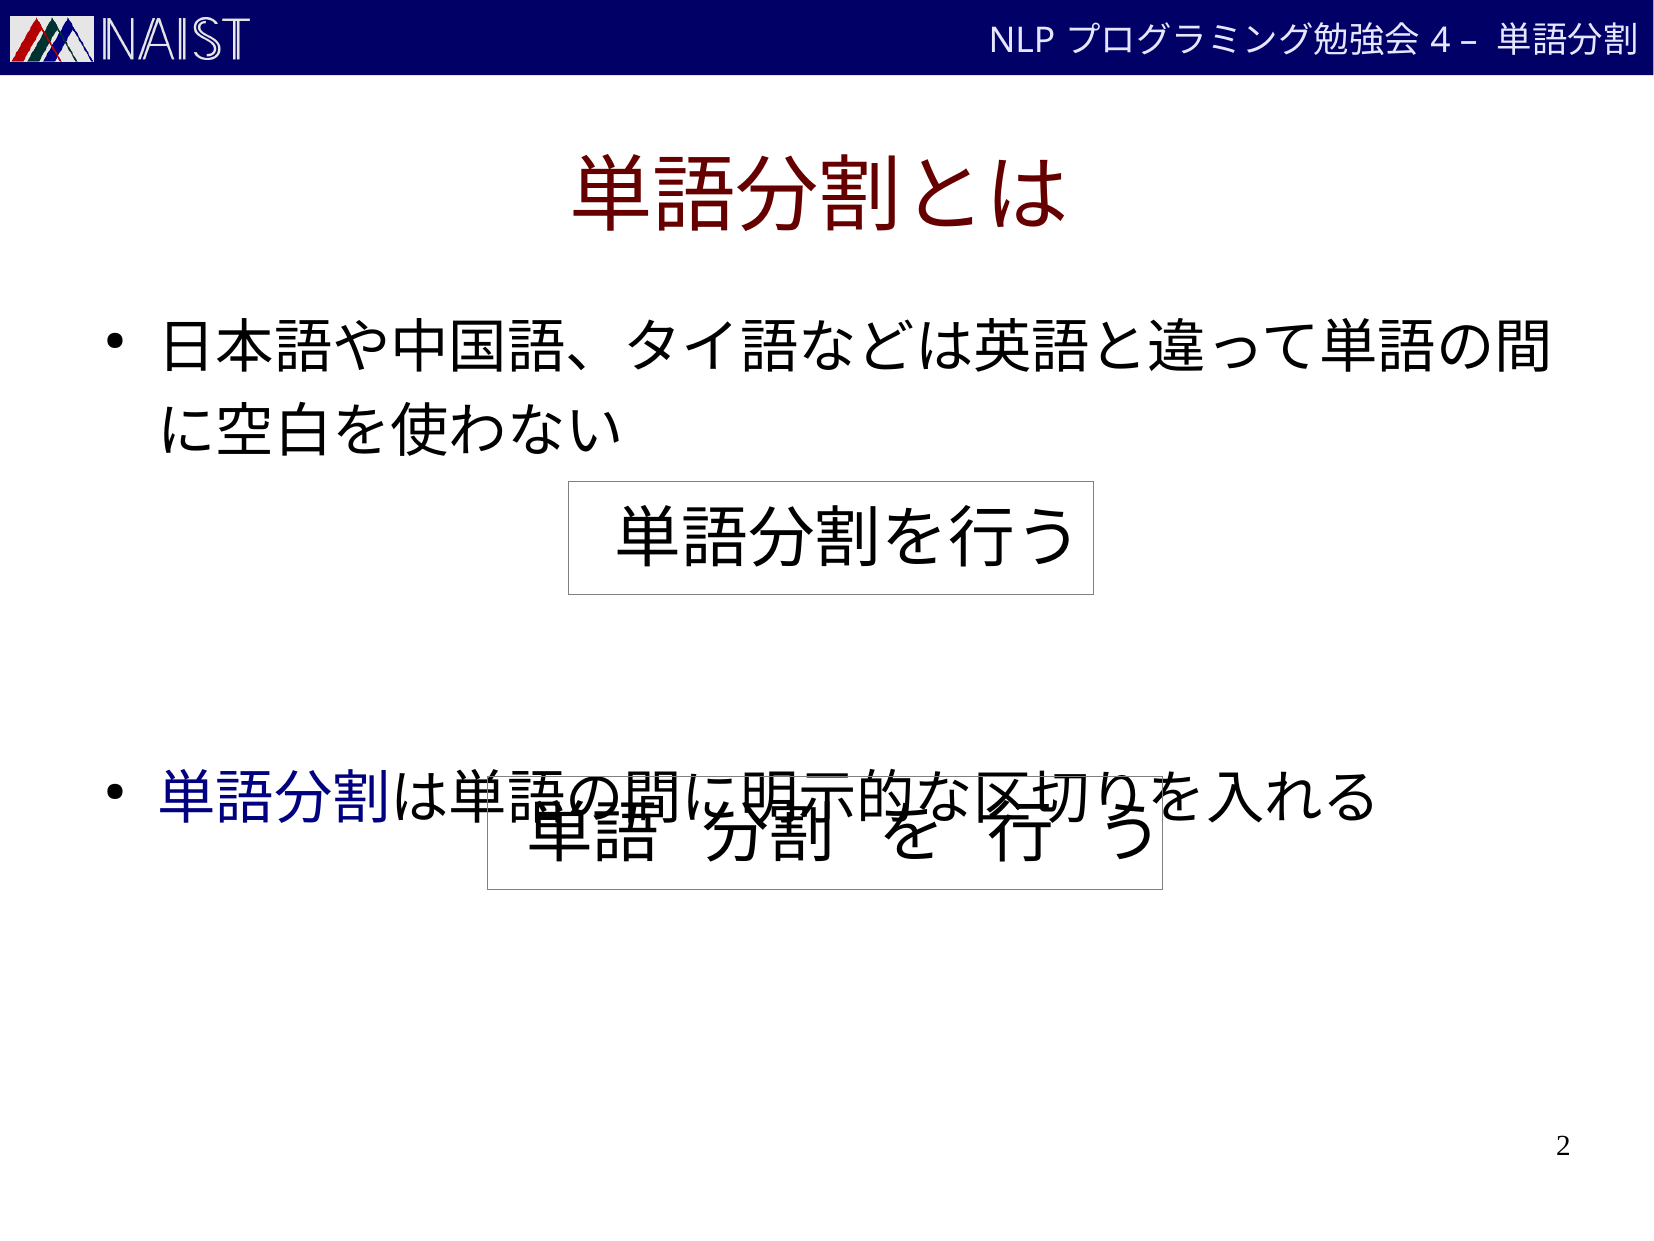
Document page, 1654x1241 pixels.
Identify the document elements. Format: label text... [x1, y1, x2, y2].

text_box 単語分割を行う [600, 491, 1093, 585]
text_box 単語 分割 を 行 う [511, 787, 1162, 880]
list 日本語や中国語、タイ語などは英語と違って単語の間に空白を使わない 単語分割は単語の間に明示的な区切りを入れる [86, 300, 1576, 707]
text_box 単語 分割 を 行 う [1163, 787, 1179, 880]
picture [10, 16, 94, 62]
picture [102, 17, 251, 60]
title 単語分割とは [75, 92, 1564, 285]
